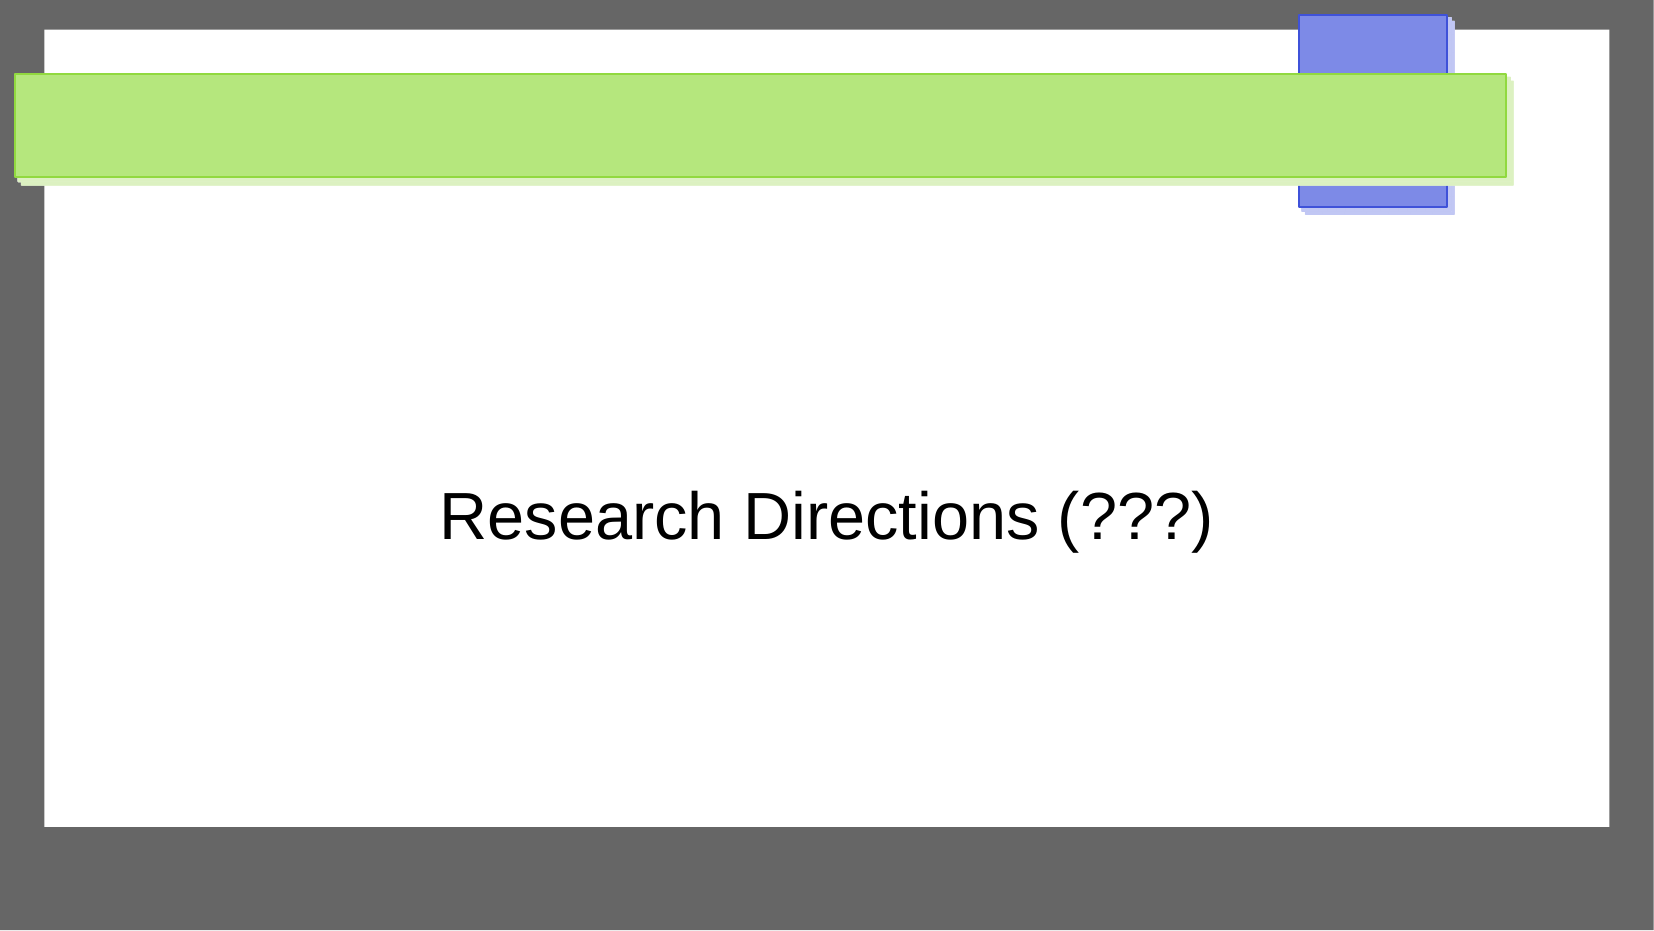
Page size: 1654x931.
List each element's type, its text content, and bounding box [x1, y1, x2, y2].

subtitle Research Directions (???) [88, 221, 1565, 813]
